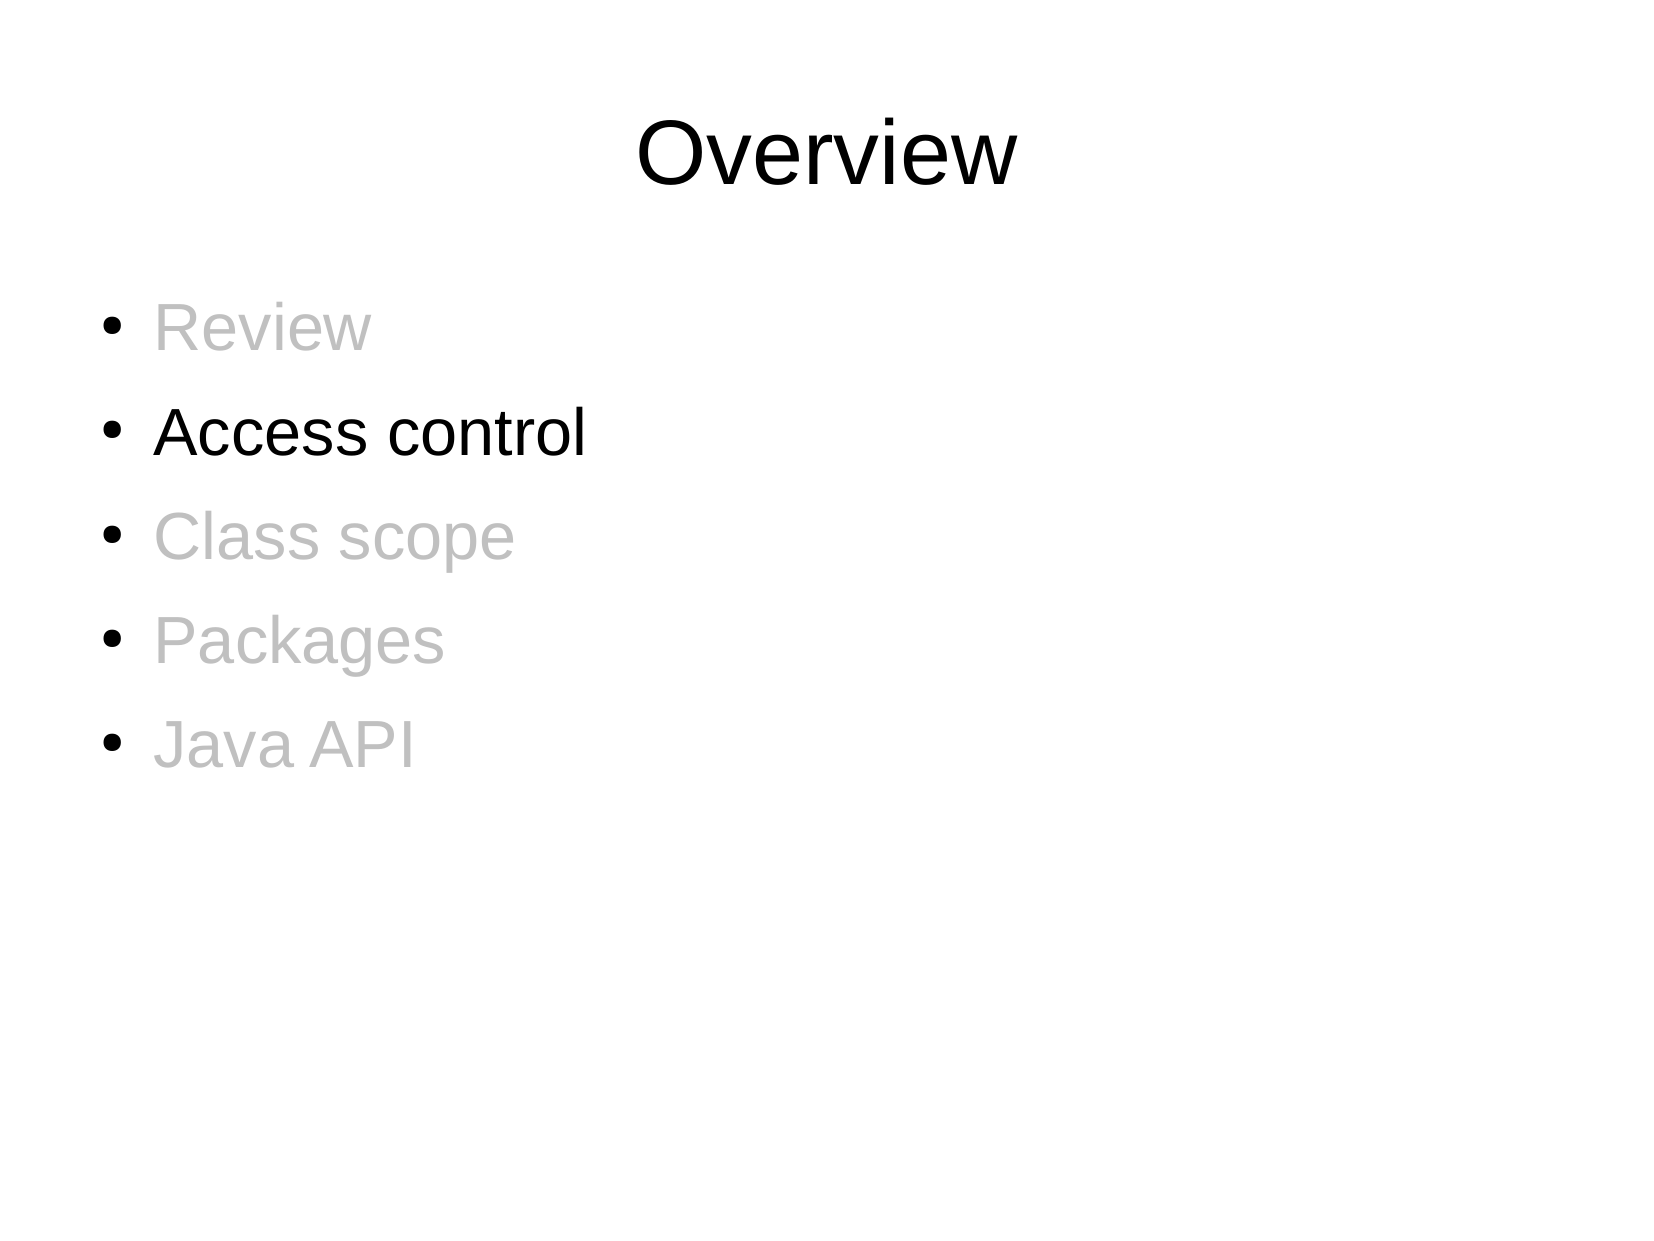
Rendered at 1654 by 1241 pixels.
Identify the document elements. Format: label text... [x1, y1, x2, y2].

list Review Access control Class scope Packages Java API [82, 290, 1571, 1109]
title Overview [82, 49, 1571, 257]
